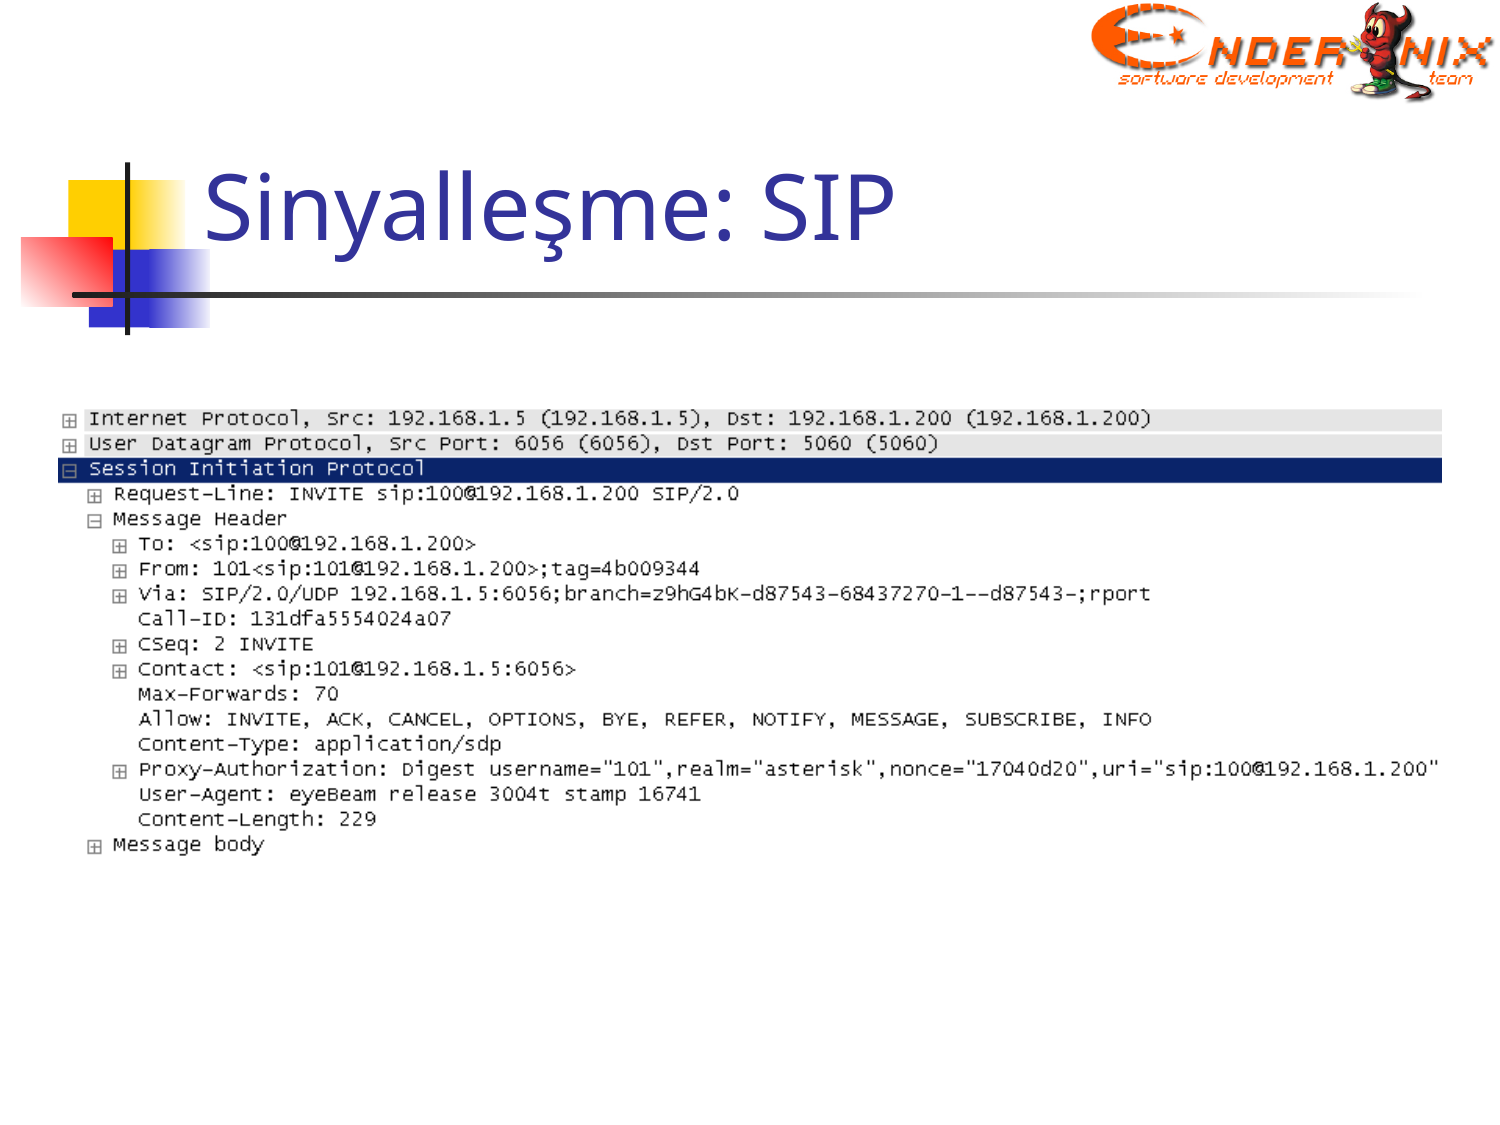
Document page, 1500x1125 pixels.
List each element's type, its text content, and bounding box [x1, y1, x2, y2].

title Sinyalleşme: SIP [188, 35, 1468, 276]
picture [1069, 0, 1500, 105]
picture [58, 408, 1442, 859]
